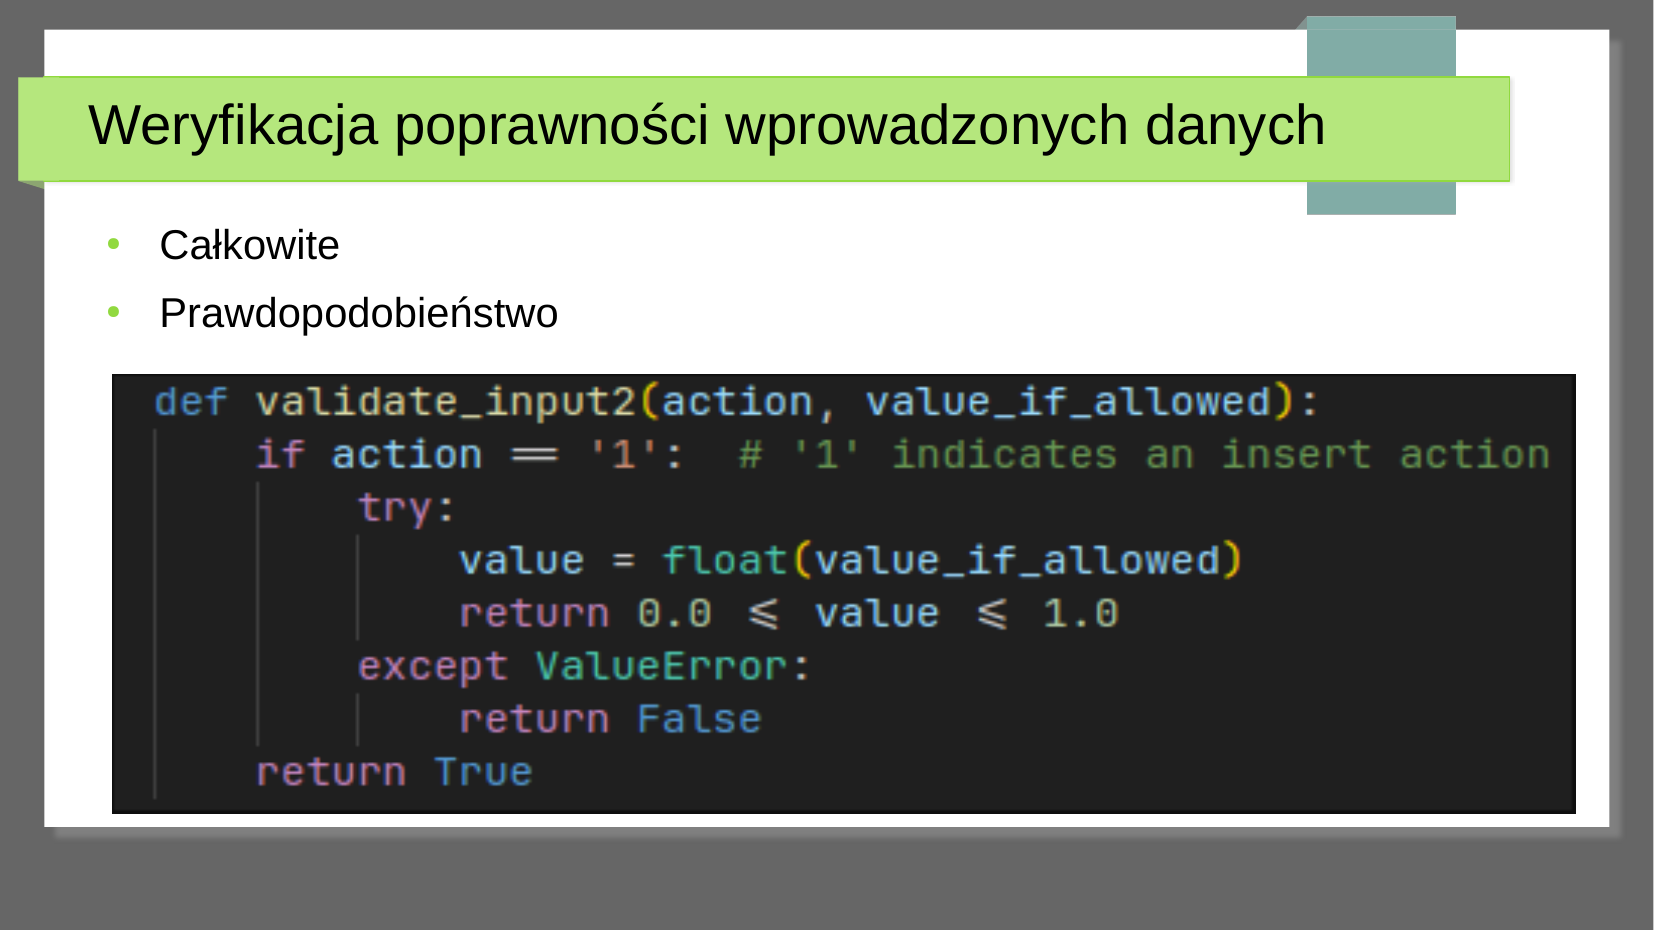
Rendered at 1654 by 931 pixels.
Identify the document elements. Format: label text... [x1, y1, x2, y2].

list Całkowite Prawdopodobieństwo [88, 221, 1565, 813]
picture [112, 374, 1576, 814]
title Weryfikacja poprawności wprowadzonych danych [88, 73, 1506, 178]
